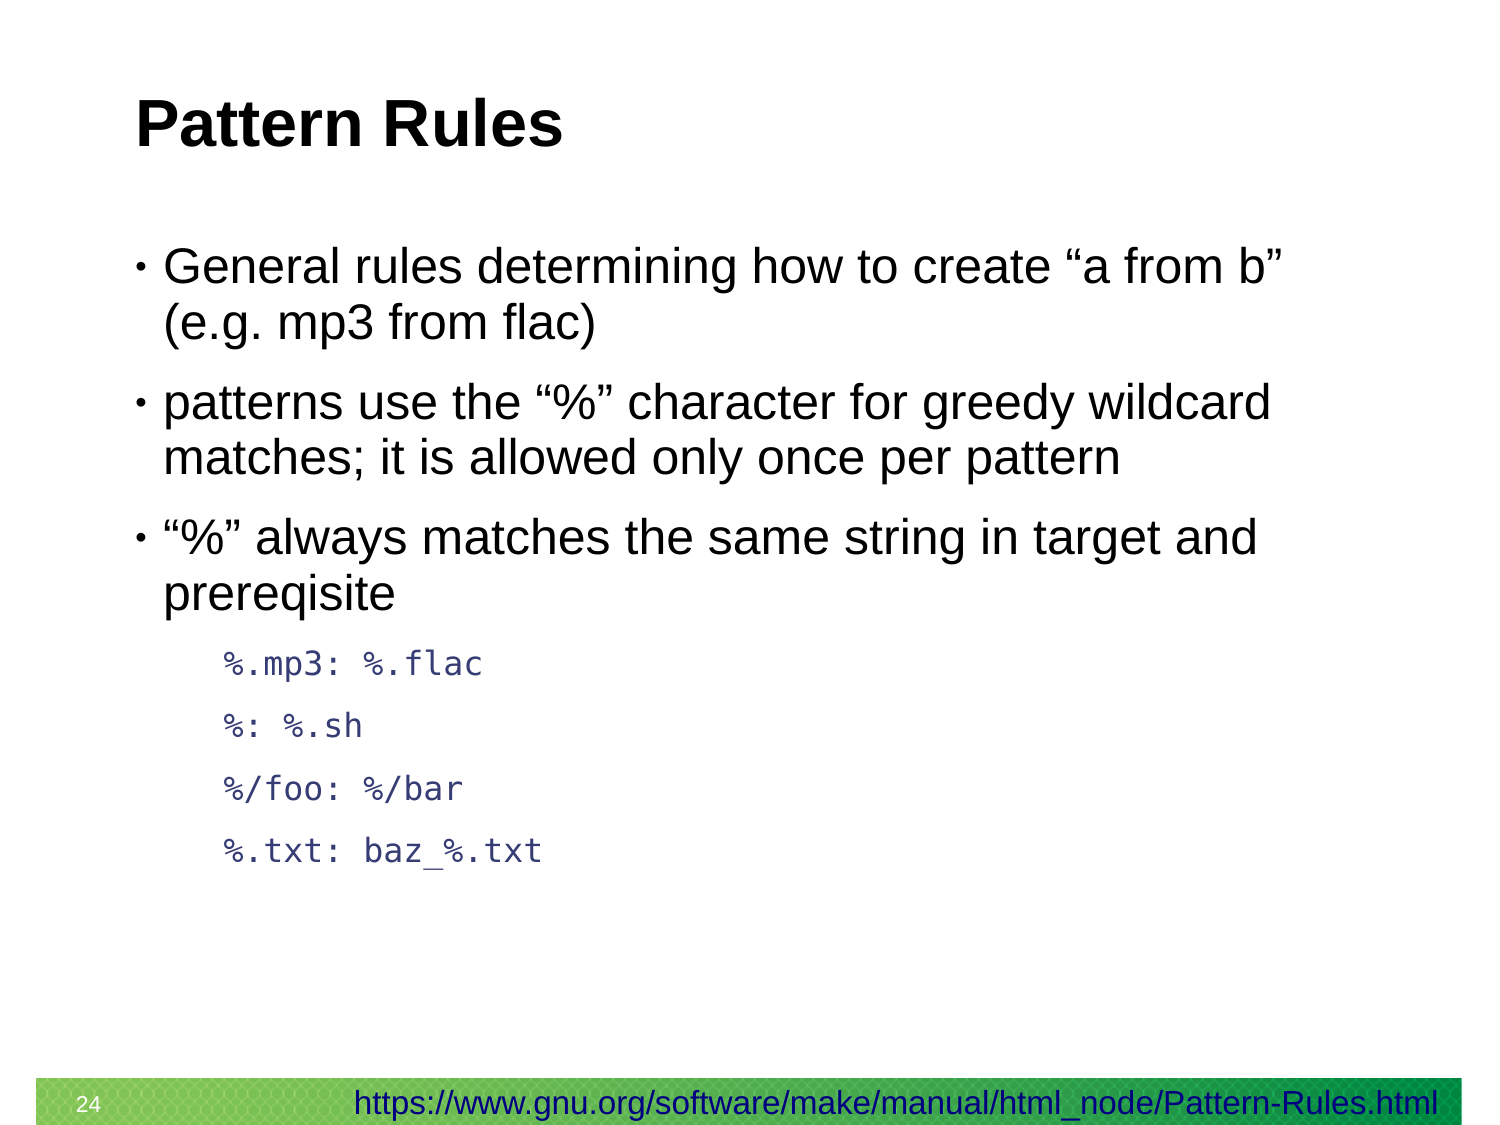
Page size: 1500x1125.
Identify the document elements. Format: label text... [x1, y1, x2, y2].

title Pattern Rules [135, 41, 1372, 204]
text_box [357, 1052, 1470, 1123]
text_box https://www.gnu.org/software/make/manual/html_node/Pattern-Rules.html [339, 1076, 1456, 1125]
list General rules determining how to create “a from b” (e.g. mp3 from flac) patterns use the “%” character for greedy wildcard matches; it is allowed only once per pattern “%” always matches the same string in target and prereqisite %.mp3: %.flac %: %.sh %/foo: %/bar %.txt: baz_%.txt [135, 238, 1372, 982]
picture [36, 1078, 339, 1125]
